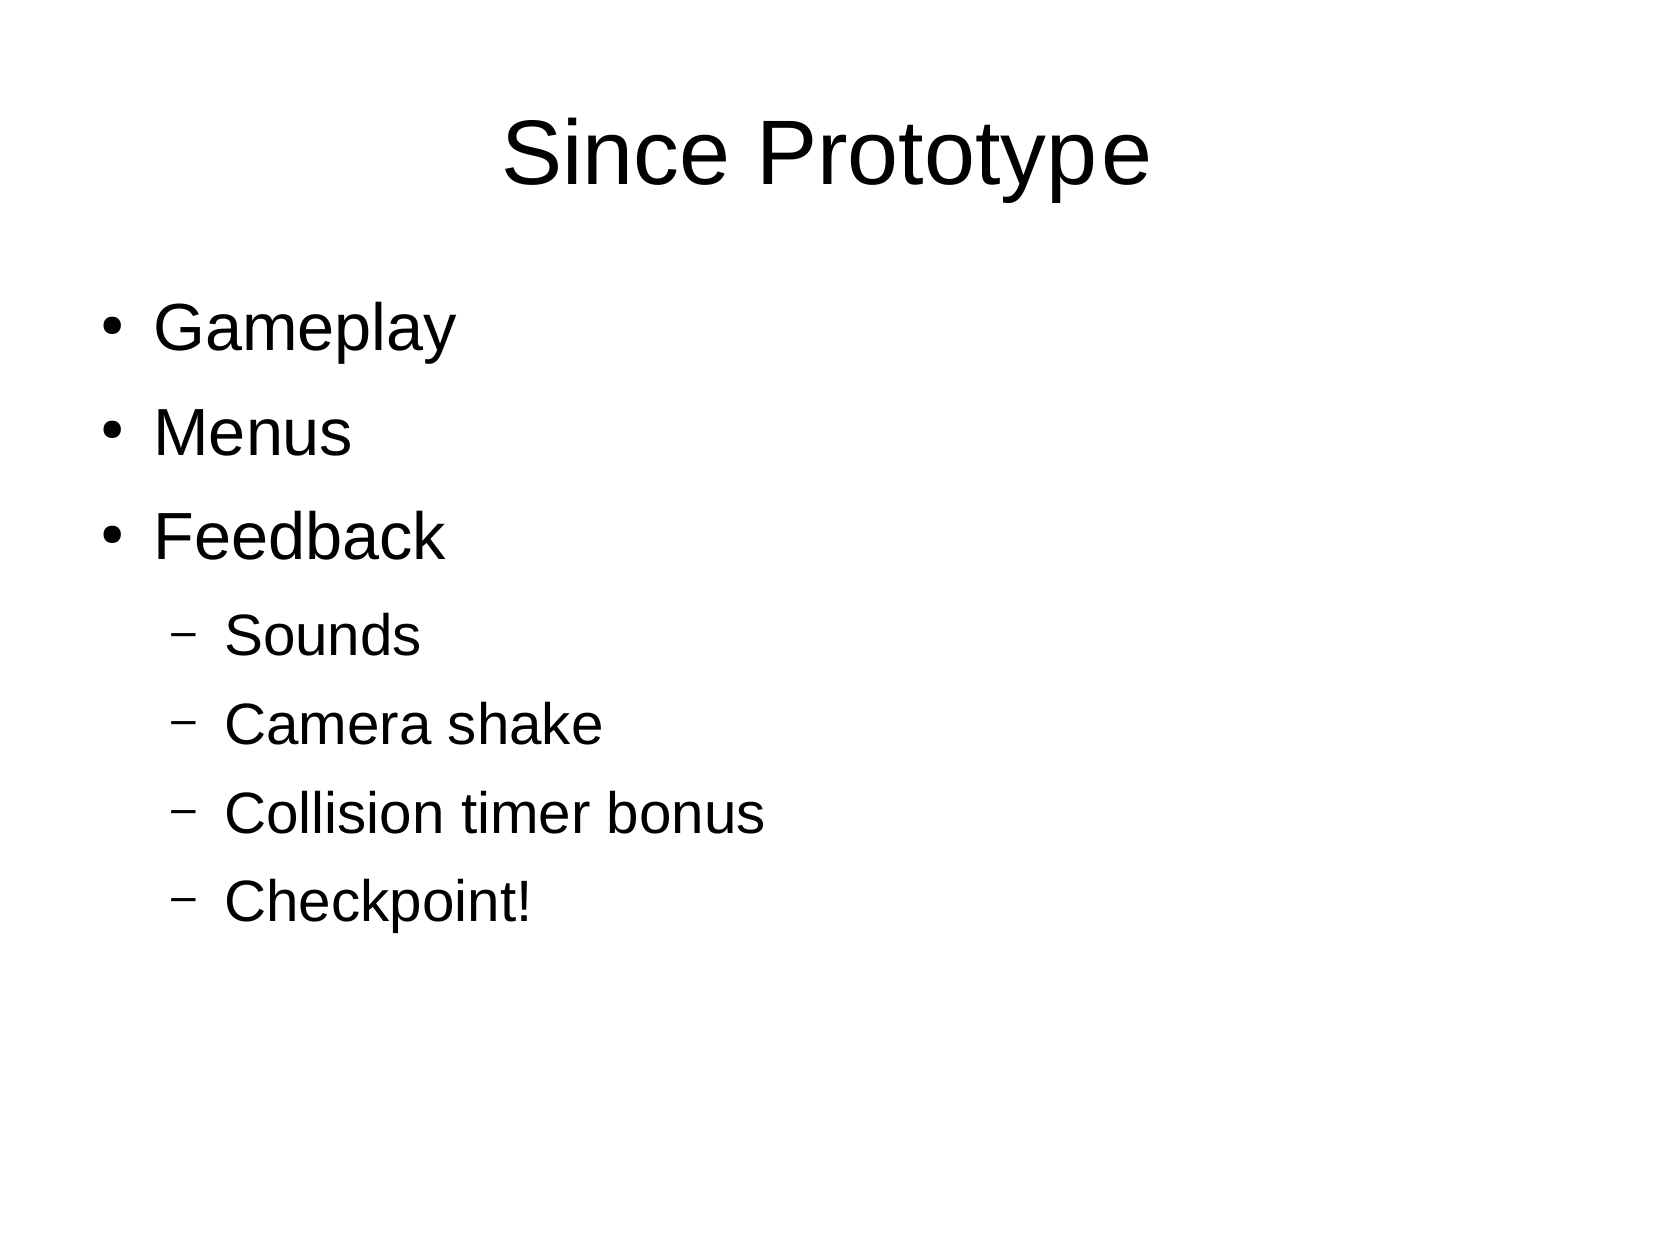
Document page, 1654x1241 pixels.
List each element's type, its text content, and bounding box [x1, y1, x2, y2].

title Since Prototyp e [82, 49, 1571, 257]
list Gameplay Menus Feedback Sounds Camera shake Collision timer bonus Checkpoint! [82, 290, 1538, 1010]
